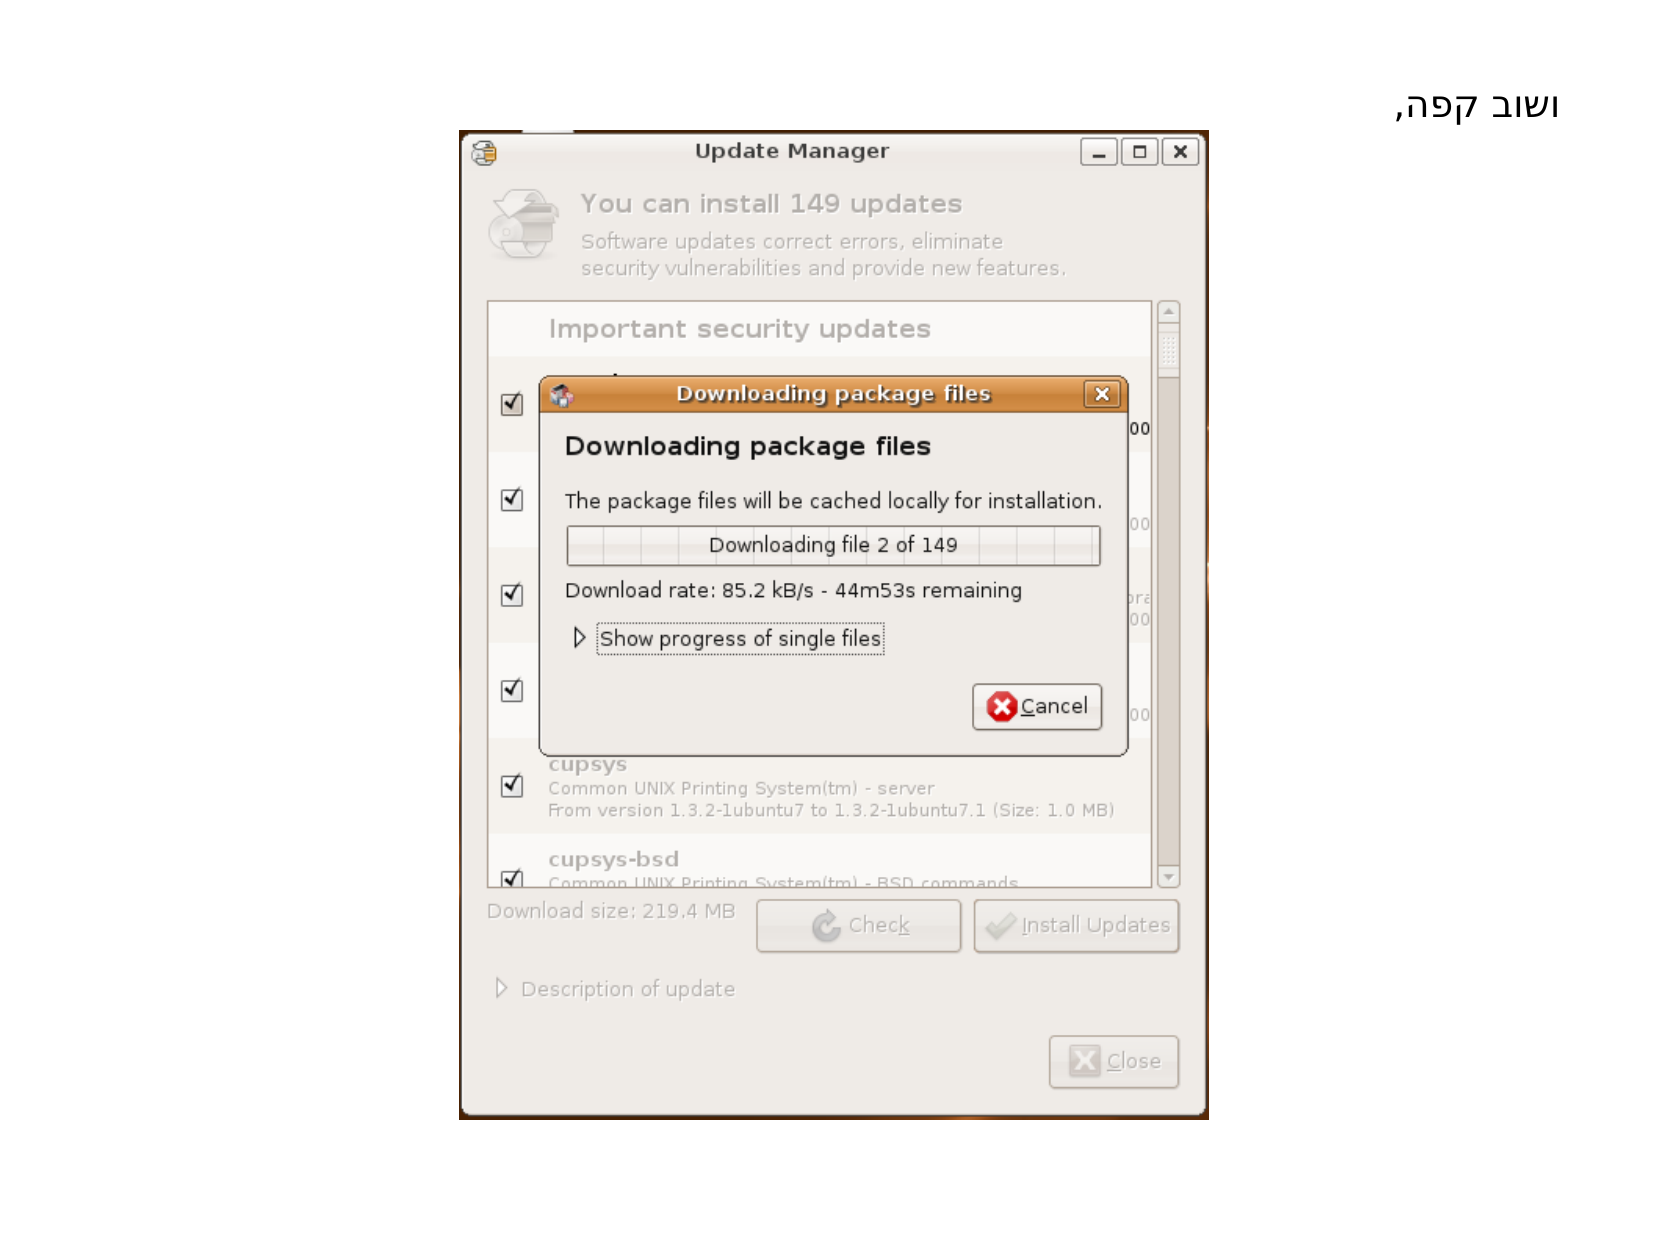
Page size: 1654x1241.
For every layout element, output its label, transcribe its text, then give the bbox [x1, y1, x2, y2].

text_box ושוב קפה, [225, 75, 1576, 136]
picture [459, 130, 1209, 1120]
